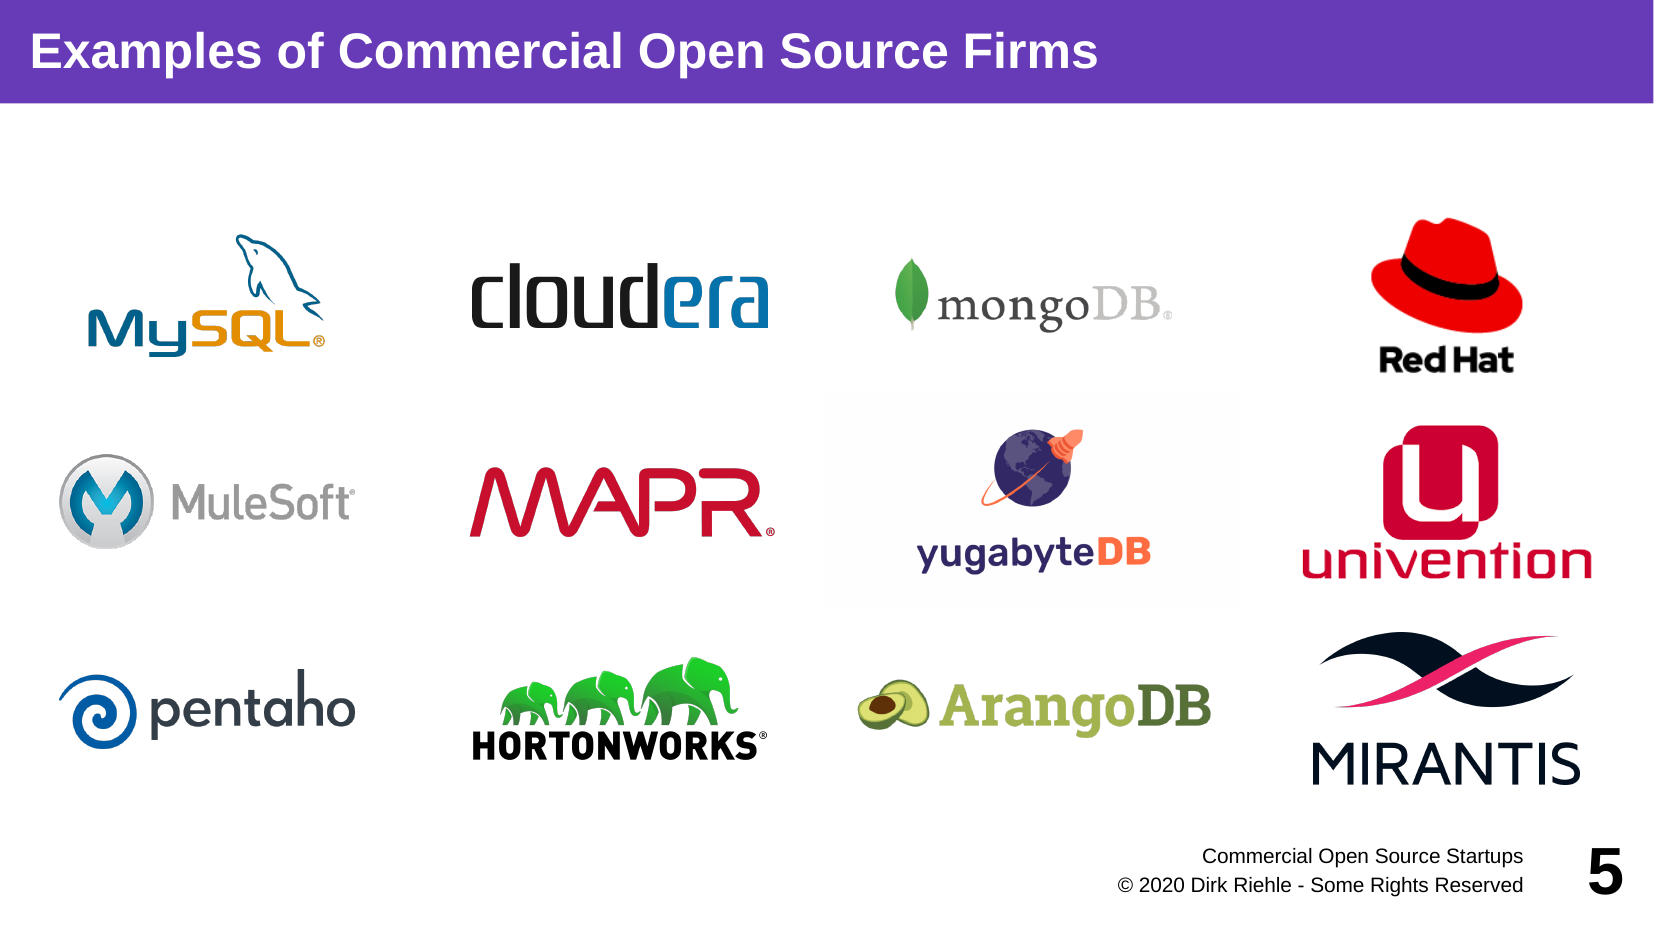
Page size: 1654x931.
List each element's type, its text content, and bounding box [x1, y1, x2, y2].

picture [59, 454, 355, 549]
picture [442, 441, 798, 563]
picture [1313, 632, 1580, 785]
picture [88, 234, 325, 357]
title Examples of Commercial Open Source Firms [0, 0, 1654, 104]
picture [472, 656, 768, 761]
picture [472, 263, 768, 328]
picture [59, 669, 355, 749]
picture [1299, 420, 1595, 584]
picture [856, 671, 1211, 746]
picture [826, 185, 1654, 611]
